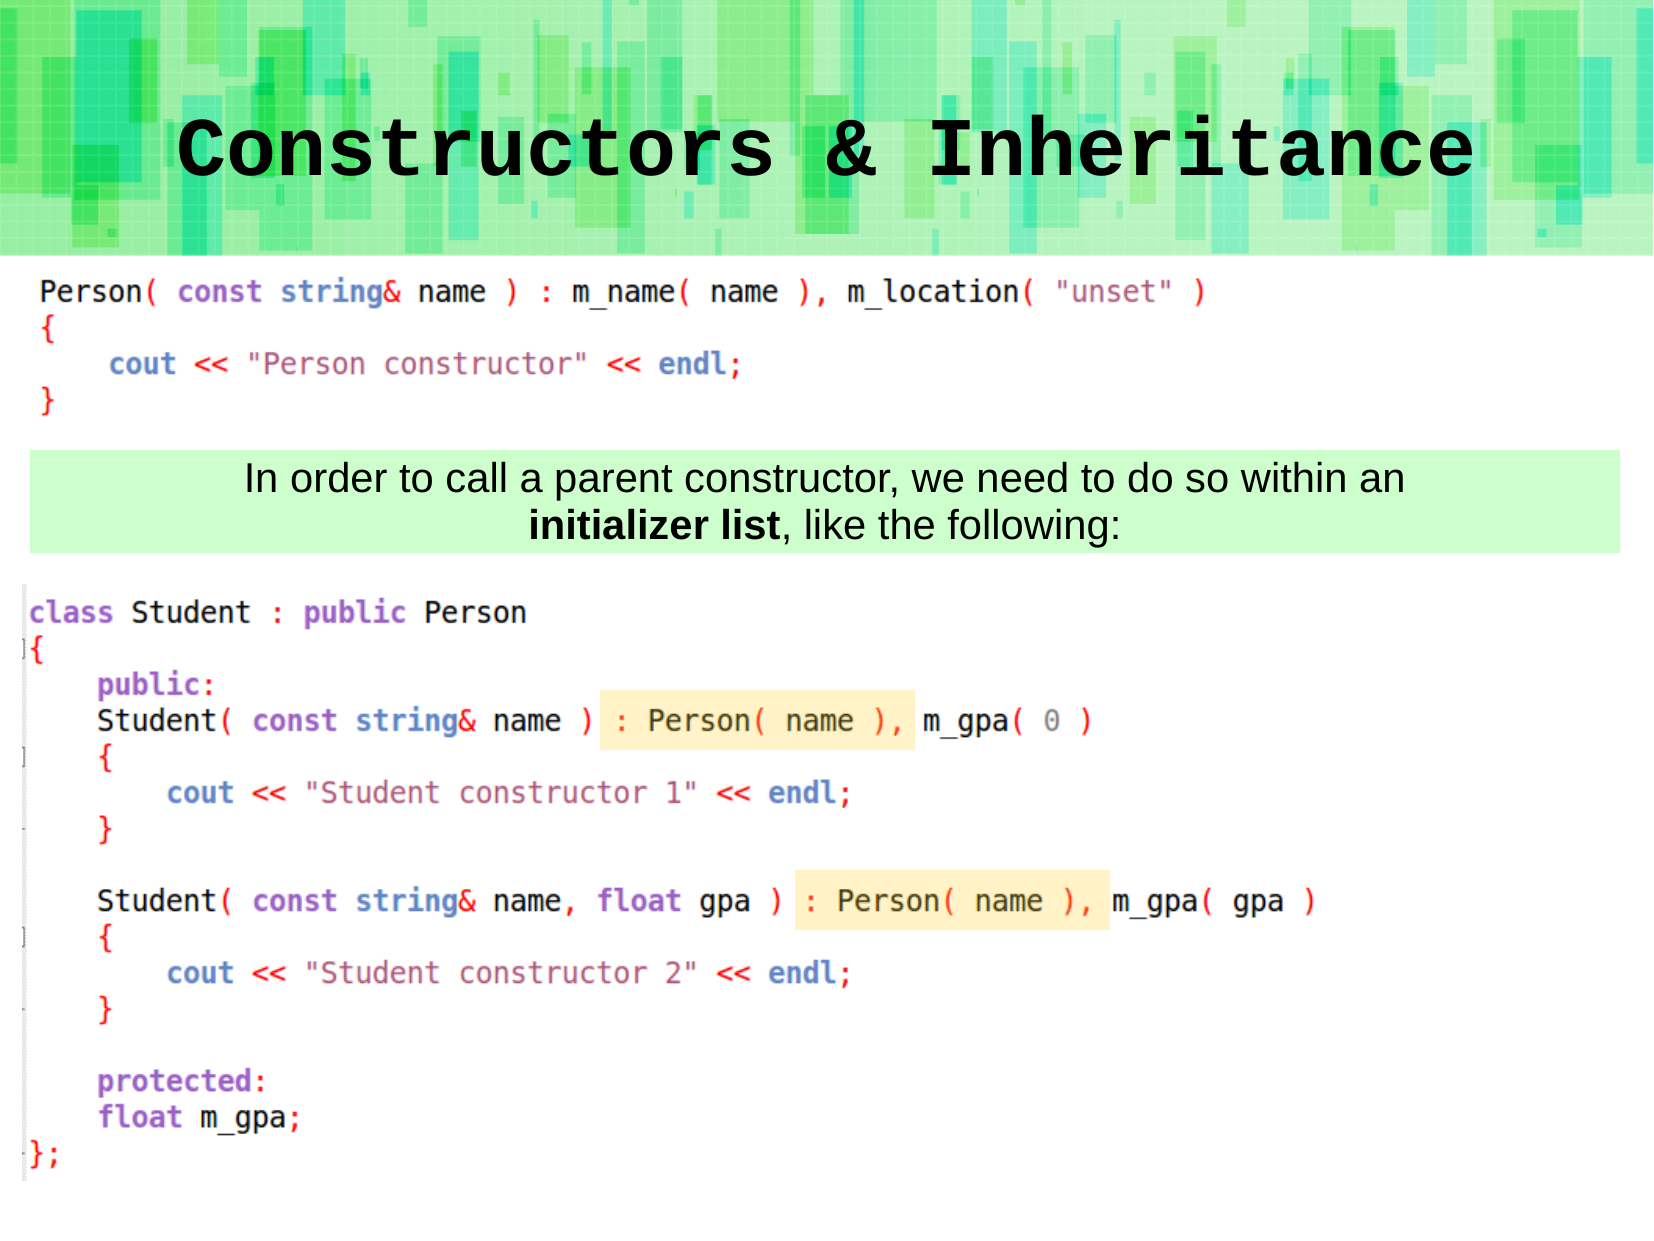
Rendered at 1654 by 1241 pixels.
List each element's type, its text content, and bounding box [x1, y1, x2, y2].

text_box In order to call a parent constructor, we need to do so within an initializer list, like the following: [30, 450, 1621, 554]
title Constructors & Inheritance [82, 49, 1571, 257]
text_box [600, 690, 916, 751]
picture [0, 0, 1654, 1241]
text_box [795, 870, 1111, 931]
